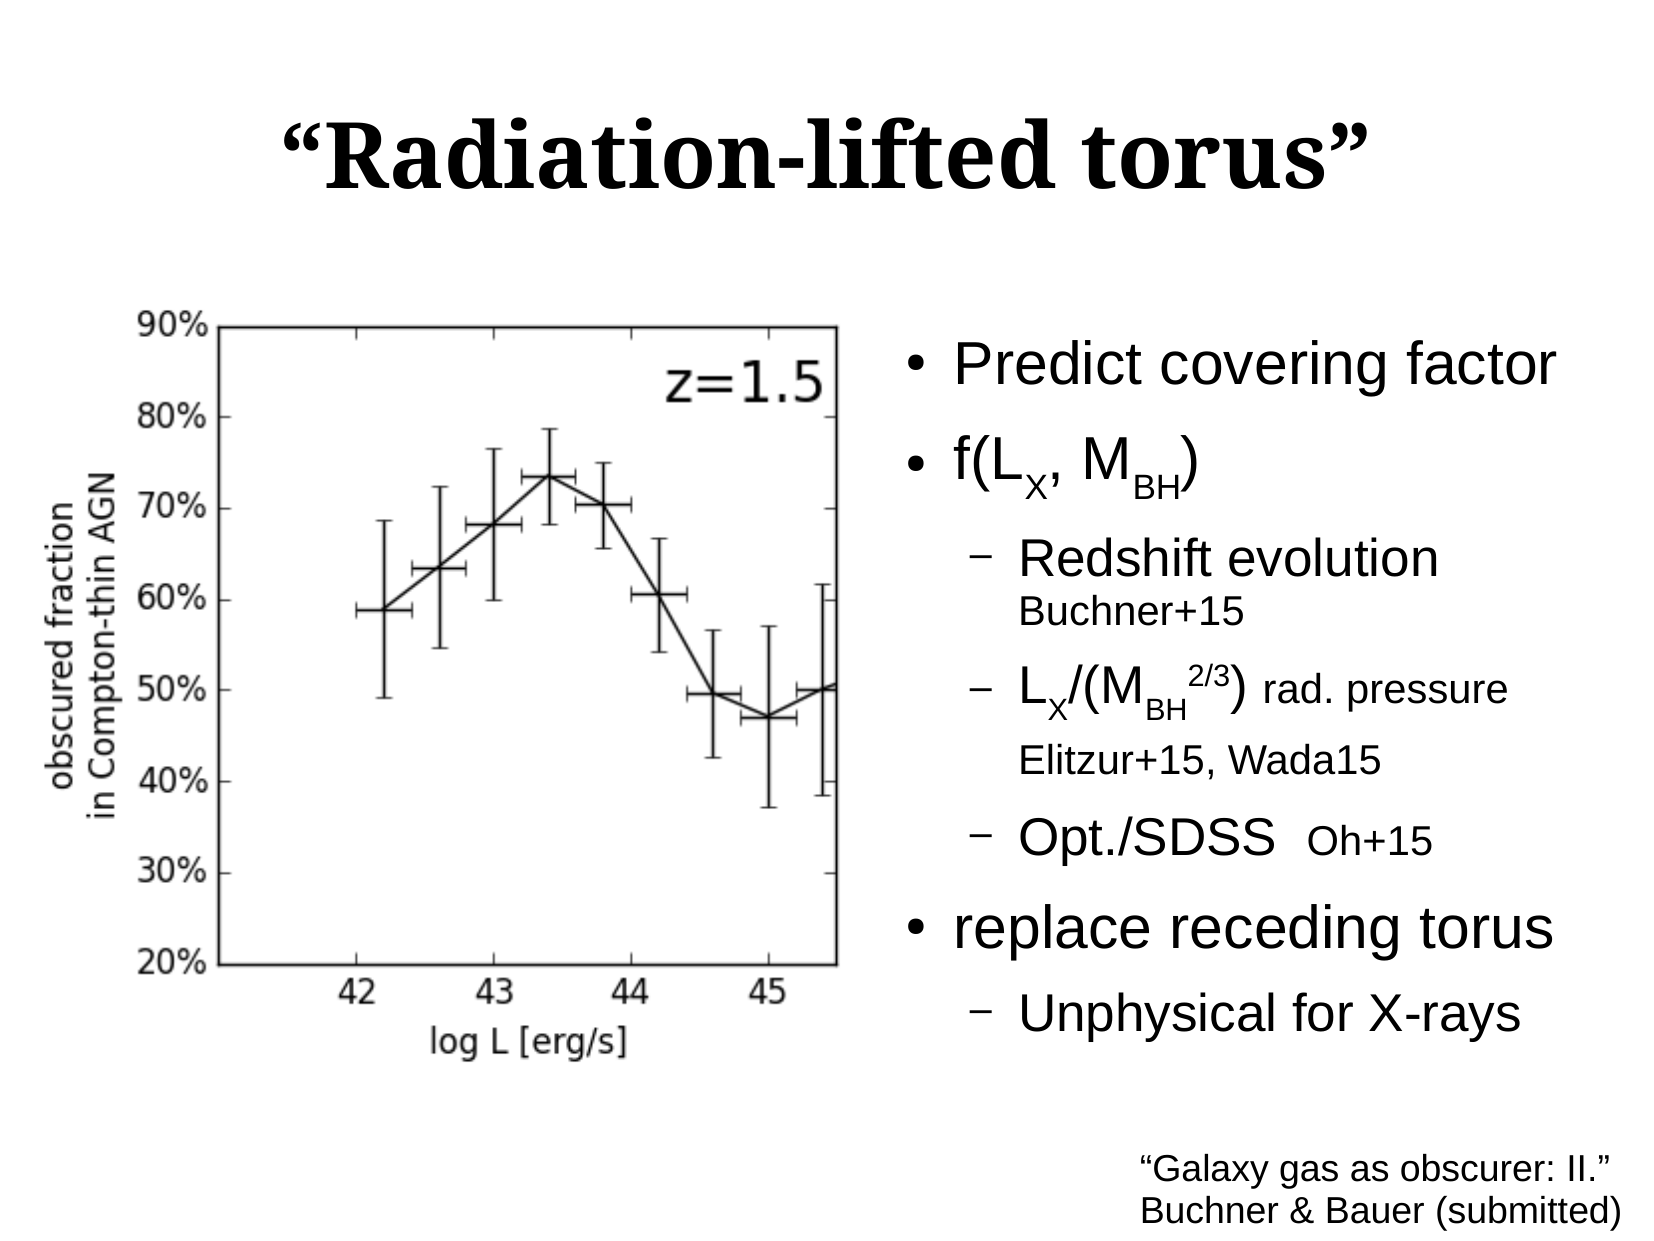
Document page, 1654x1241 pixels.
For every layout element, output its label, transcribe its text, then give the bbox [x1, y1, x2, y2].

picture [27, 289, 856, 1081]
text_box “Galaxy gas as obscurer: II.” Buchner & Bauer (submitted) [1125, 1140, 1646, 1240]
list Predict covering factor f(LX, MBH) Redshift evolution Buchner+15 LX/(MBH2/3) rad. pressure Elitzur+15, Wada15 Opt./SDSS Oh+15 replace receding torus Unphysical for X-rays [889, 330, 1636, 1050]
title “Radiation-lifted torus” [82, 49, 1571, 257]
